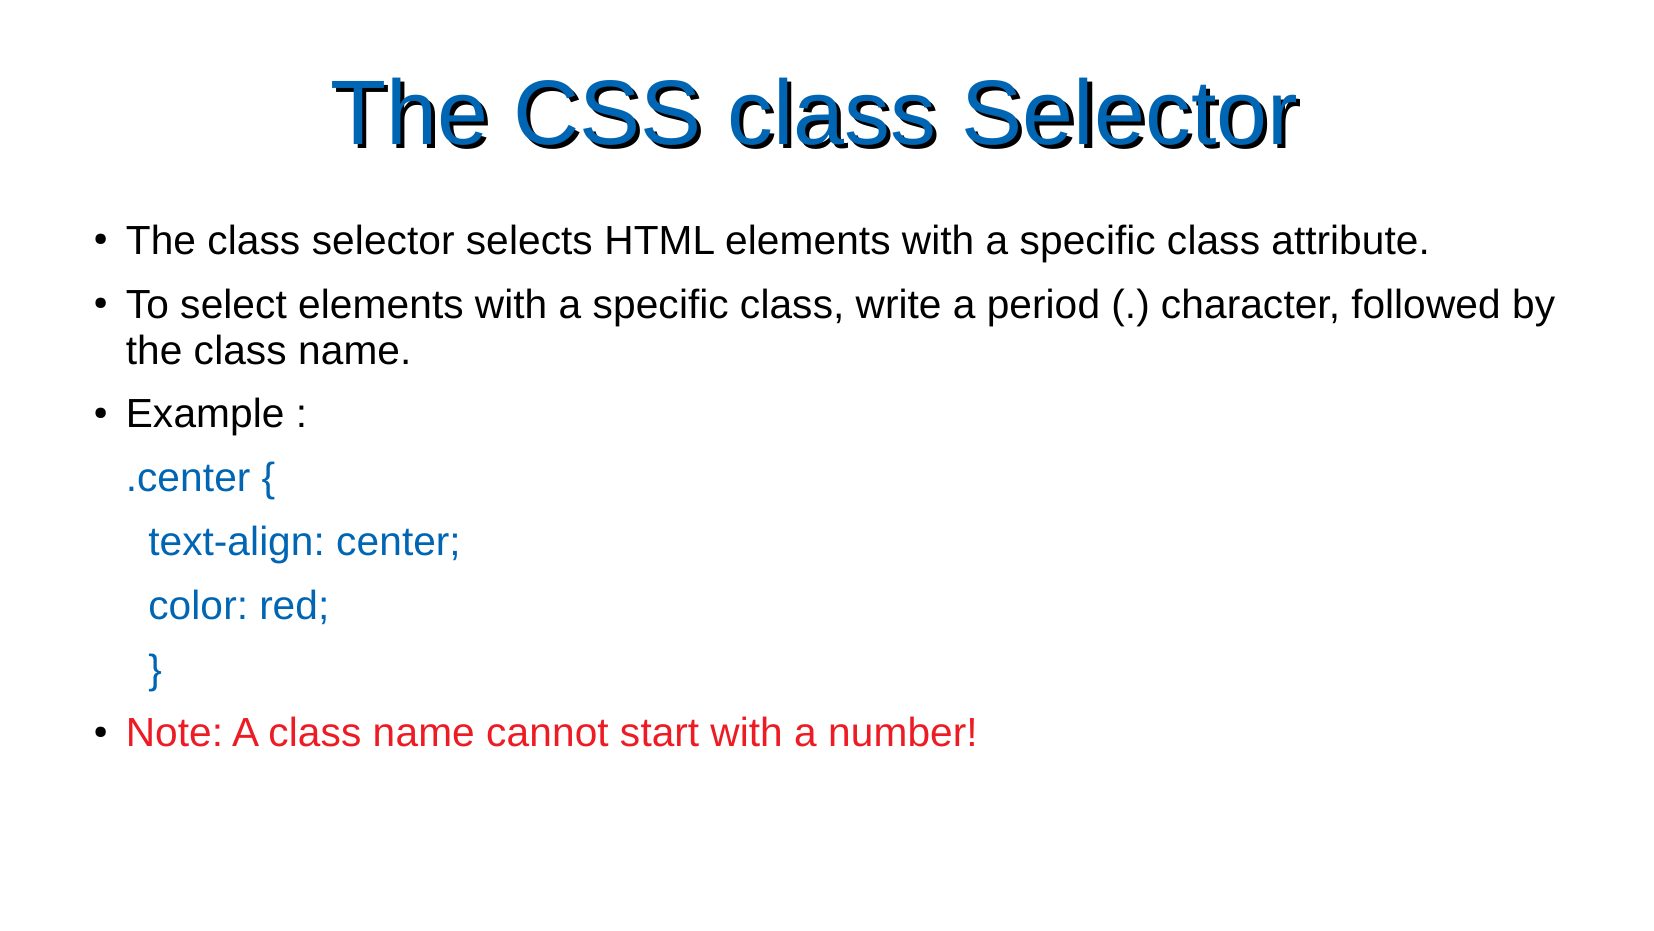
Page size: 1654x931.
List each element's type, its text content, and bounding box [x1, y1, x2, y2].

list The class selector selects HTML elements with a specific class attribute. To select elements with a specific class, write a period (.) character, followed by the class name. Example : .center { text-align: center; color: red; } Note: A class name cannot start with a number! [82, 217, 1571, 758]
title The CSS class Selector [70, 35, 1560, 191]
